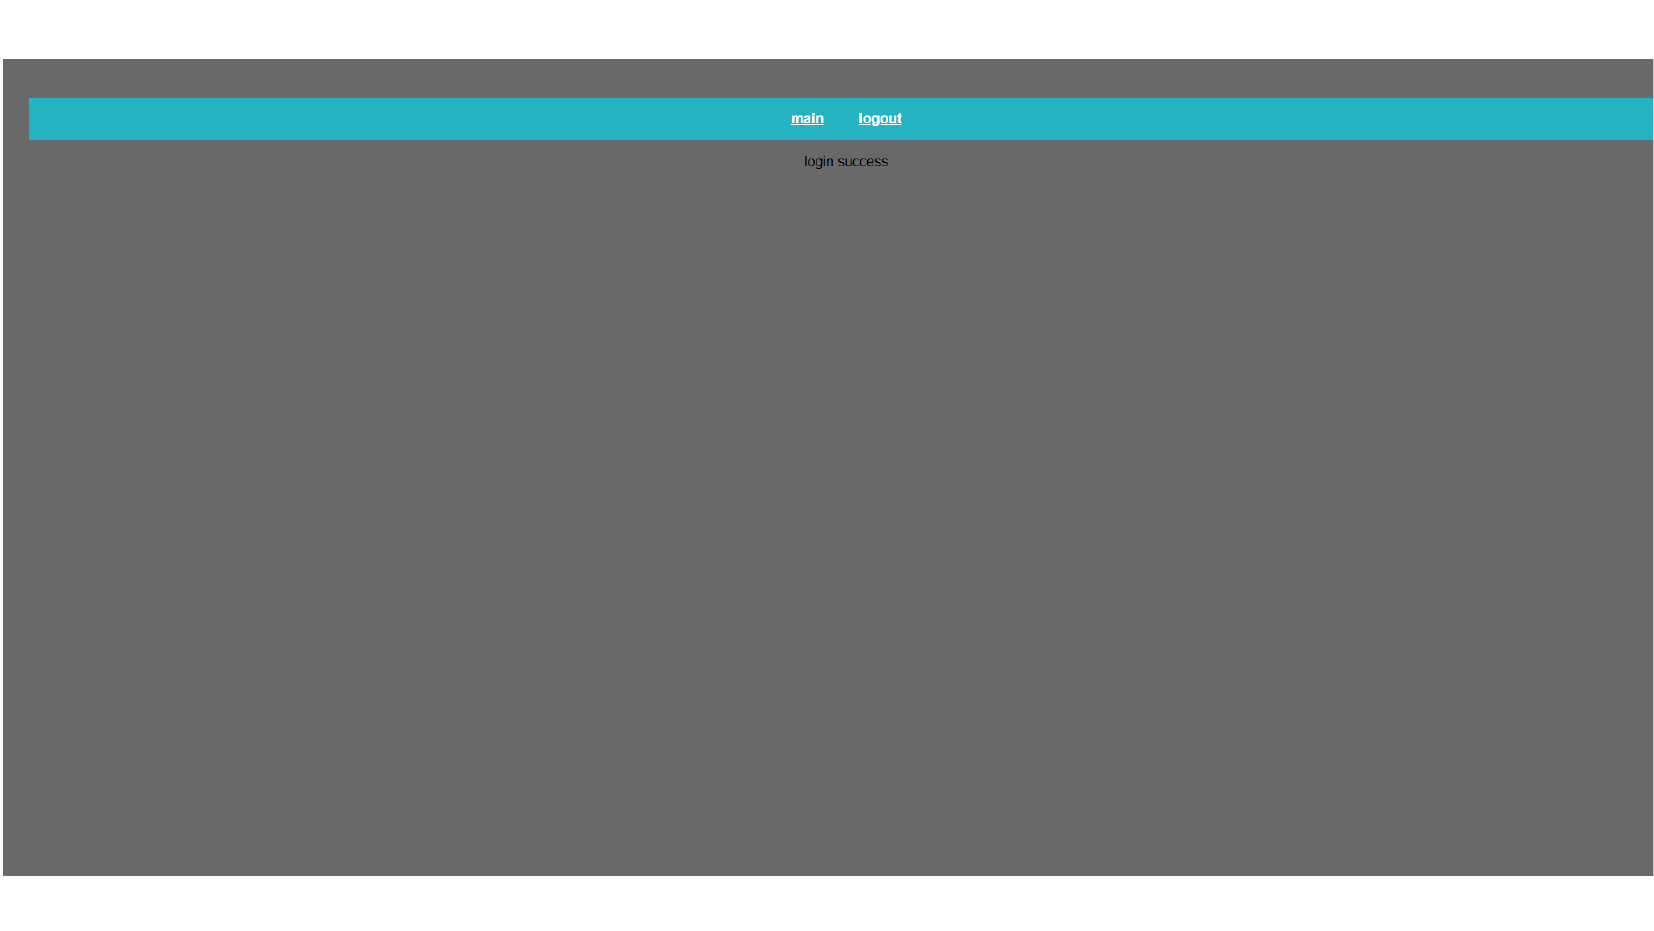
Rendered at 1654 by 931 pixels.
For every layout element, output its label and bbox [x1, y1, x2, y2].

picture [3, 59, 1654, 876]
